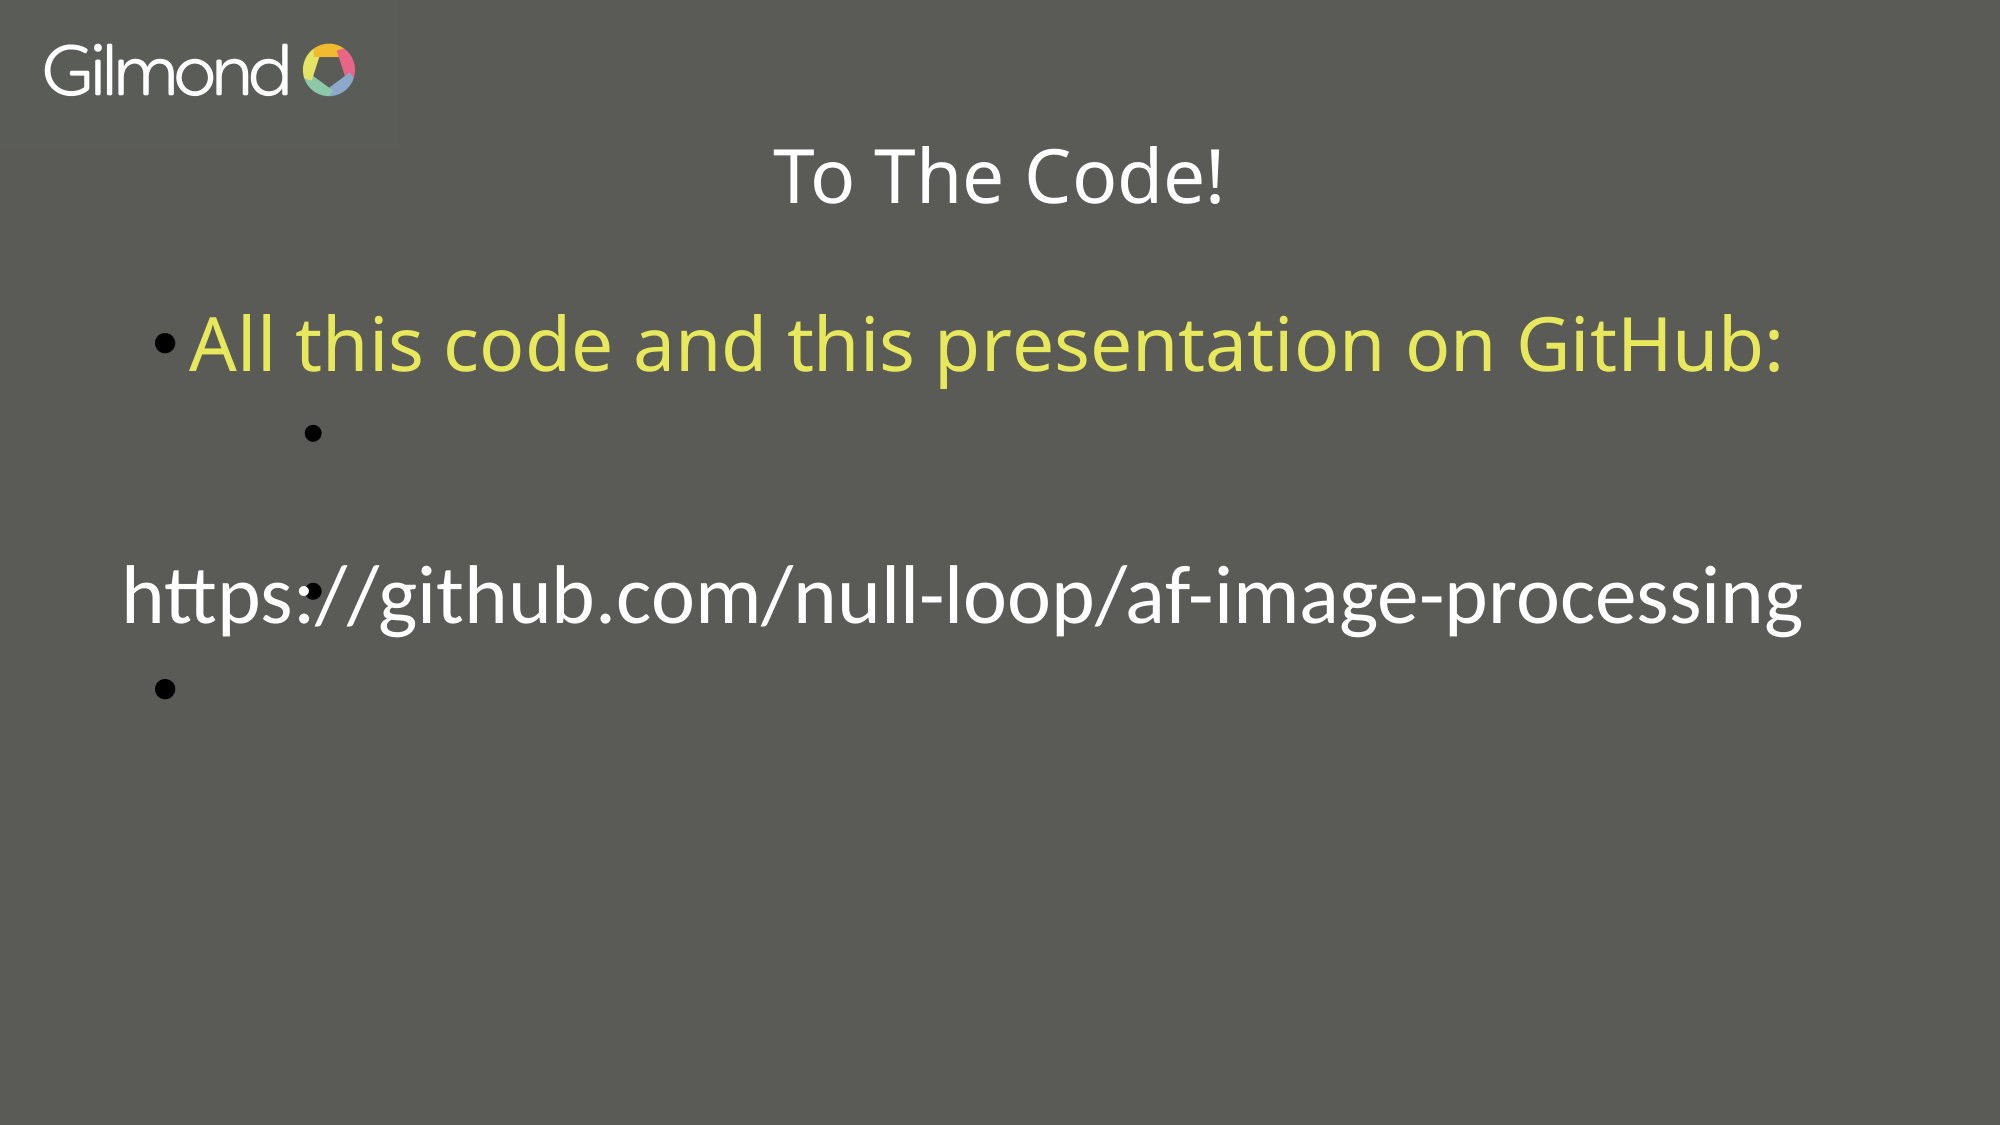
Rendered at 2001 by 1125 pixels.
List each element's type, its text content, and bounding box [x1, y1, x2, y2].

text_box https://github.com/null-loop/af-image-processing [101, 532, 1826, 647]
text_box All this code and this presentation on GitHub: [137, 299, 1863, 1030]
picture [0, 0, 399, 149]
title To The Code! [137, 59, 1863, 299]
